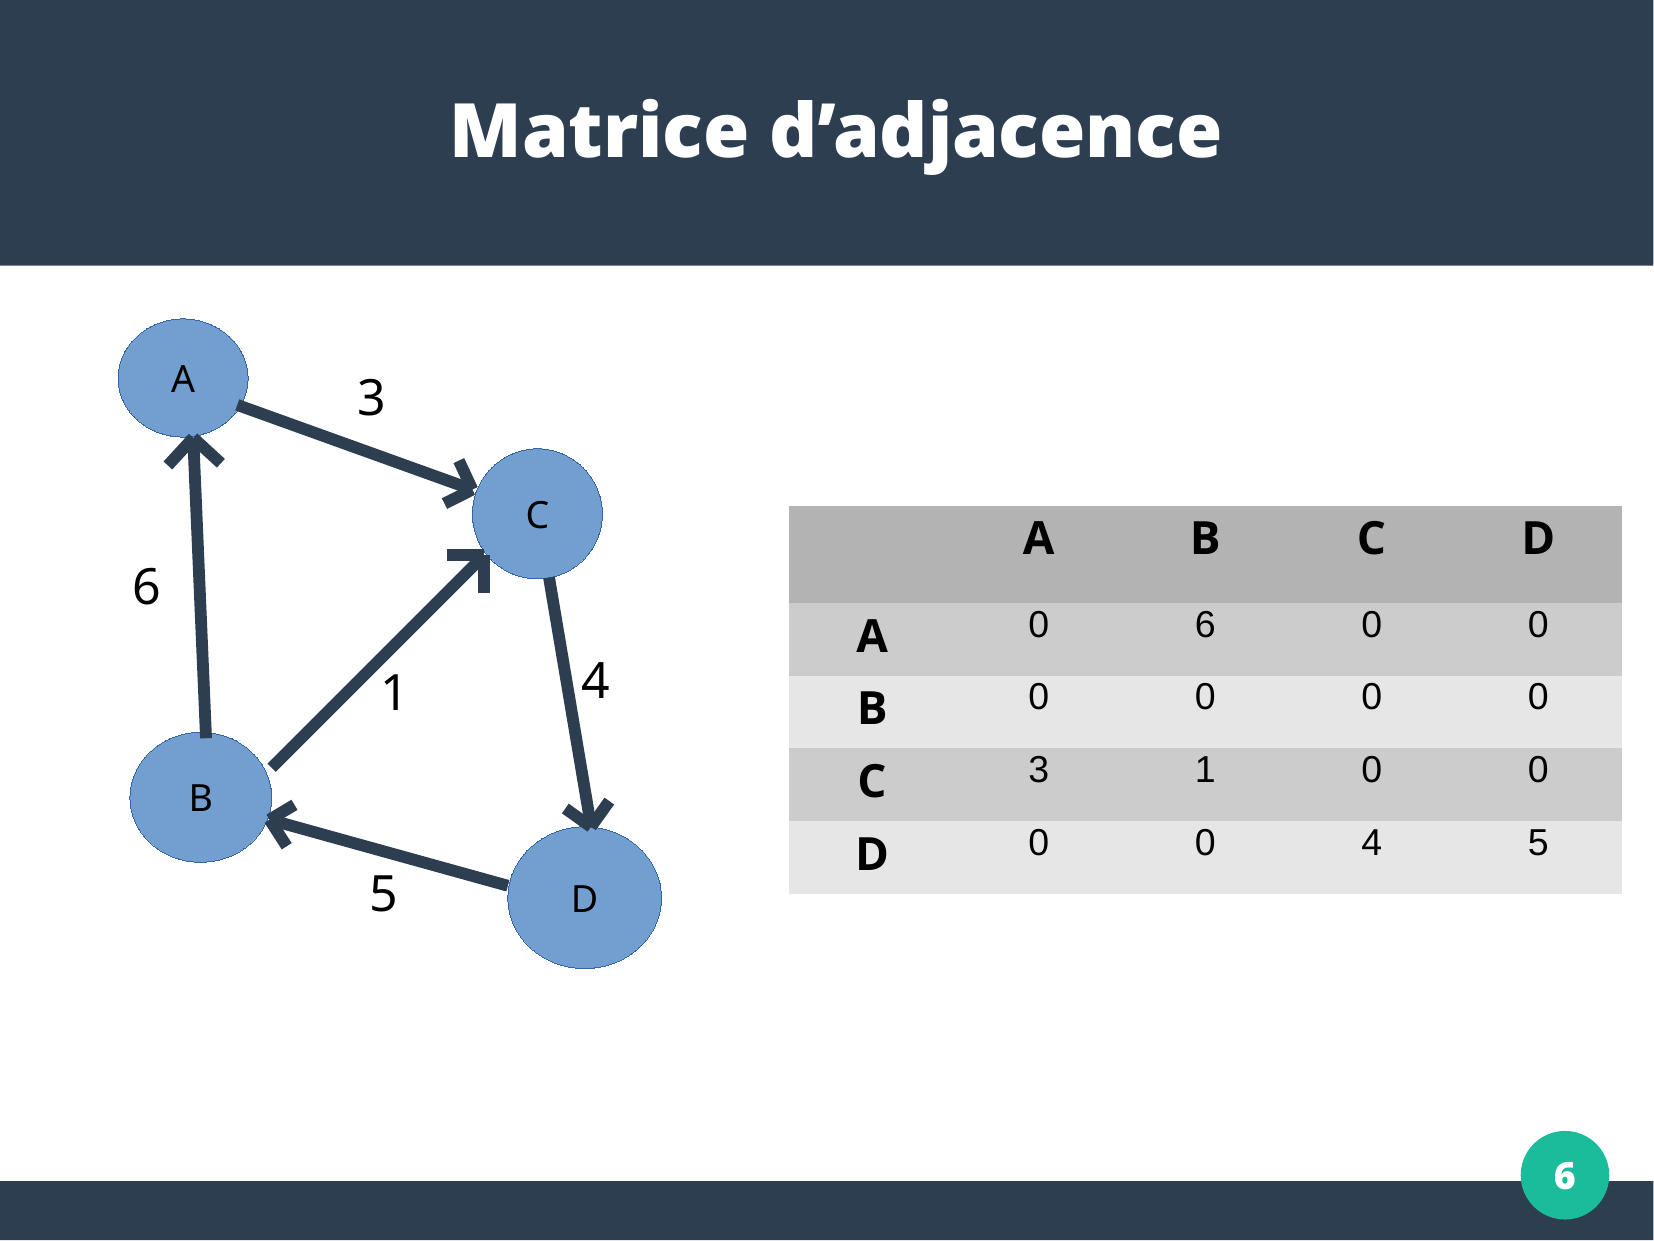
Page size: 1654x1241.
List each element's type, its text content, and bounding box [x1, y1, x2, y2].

table_cell 1 [1122, 748, 1288, 821]
table_cell 0 [1288, 676, 1455, 748]
table_cell B [789, 676, 955, 748]
table_cell 0 [1122, 676, 1288, 748]
table_cell 3 [955, 748, 1122, 821]
table_header [789, 506, 955, 603]
table_cell 0 [955, 821, 1122, 894]
table_cell C [789, 748, 955, 821]
table_cell 0 [1455, 603, 1622, 676]
table_cell 0 [1288, 603, 1455, 676]
text_box B [129, 732, 272, 863]
table_header A [955, 506, 1122, 603]
table_cell 0 [955, 676, 1122, 748]
table_header D [1455, 506, 1622, 603]
table_cell 0 [1455, 676, 1622, 748]
table_cell 0 [1288, 748, 1455, 821]
table_cell 4 [1288, 821, 1455, 894]
text_box 1 [366, 649, 438, 733]
table_cell 0 [955, 603, 1122, 676]
text_box D [507, 826, 662, 969]
title Matrice d’adjacence [59, 49, 1595, 207]
table_cell 6 [1122, 603, 1288, 676]
table_cell 0 [1455, 748, 1622, 821]
table_header C [1288, 506, 1455, 603]
text_box 6 [118, 543, 189, 627]
table_cell D [789, 821, 955, 894]
text_box 4 [566, 637, 638, 721]
table_cell A [789, 603, 955, 676]
text_box C [472, 448, 603, 579]
table_header B [1122, 506, 1288, 603]
table_cell 0 [1122, 821, 1288, 894]
text_box A [118, 318, 249, 438]
text_box 3 [342, 354, 414, 438]
text_box 5 [354, 850, 426, 934]
table_cell 5 [1455, 821, 1622, 894]
